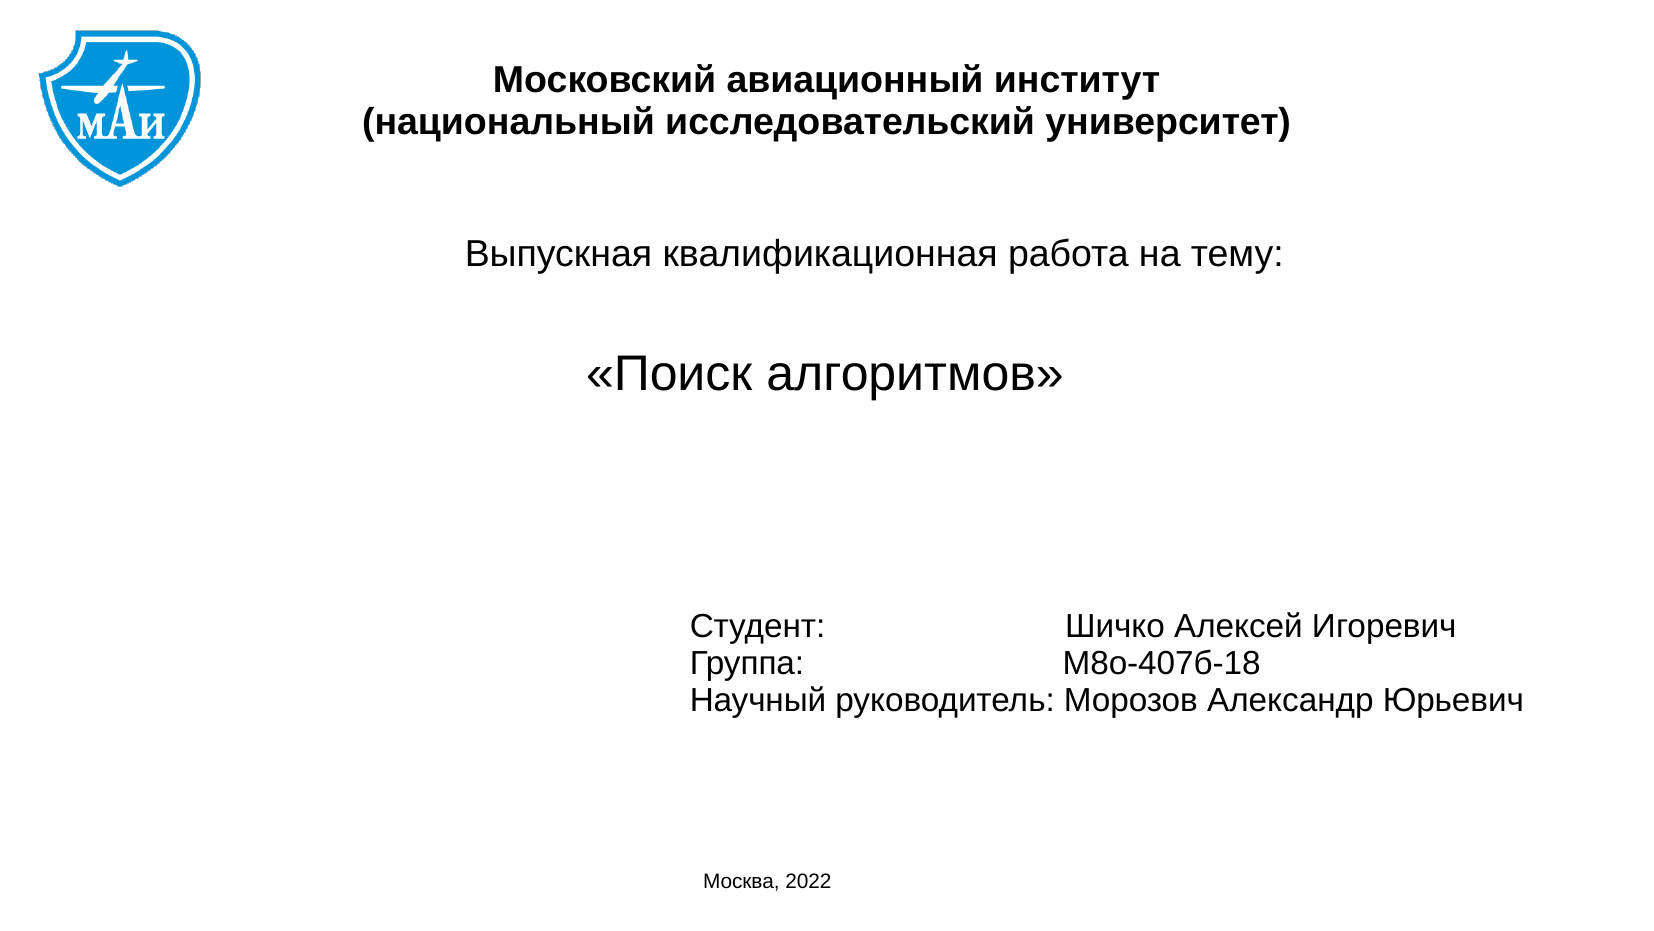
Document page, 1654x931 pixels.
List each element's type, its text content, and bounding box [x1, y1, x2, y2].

picture [37, 29, 201, 188]
picture [46, 37, 194, 179]
text_box Студент: Шичко Алексей Игоревич Группа: М8о-407б-18 Научный руководитель: Морозов Александр Юрьевич [675, 600, 1651, 741]
text_box Московский авиационный институт (национальный исследовательский университет) [245, 51, 1409, 151]
text_box «Поиск алгоритмов» [487, 337, 1163, 446]
text_box Москва, 2022 [688, 861, 938, 901]
text_box Выпускная квалификационная работа на тему: [450, 225, 1313, 282]
